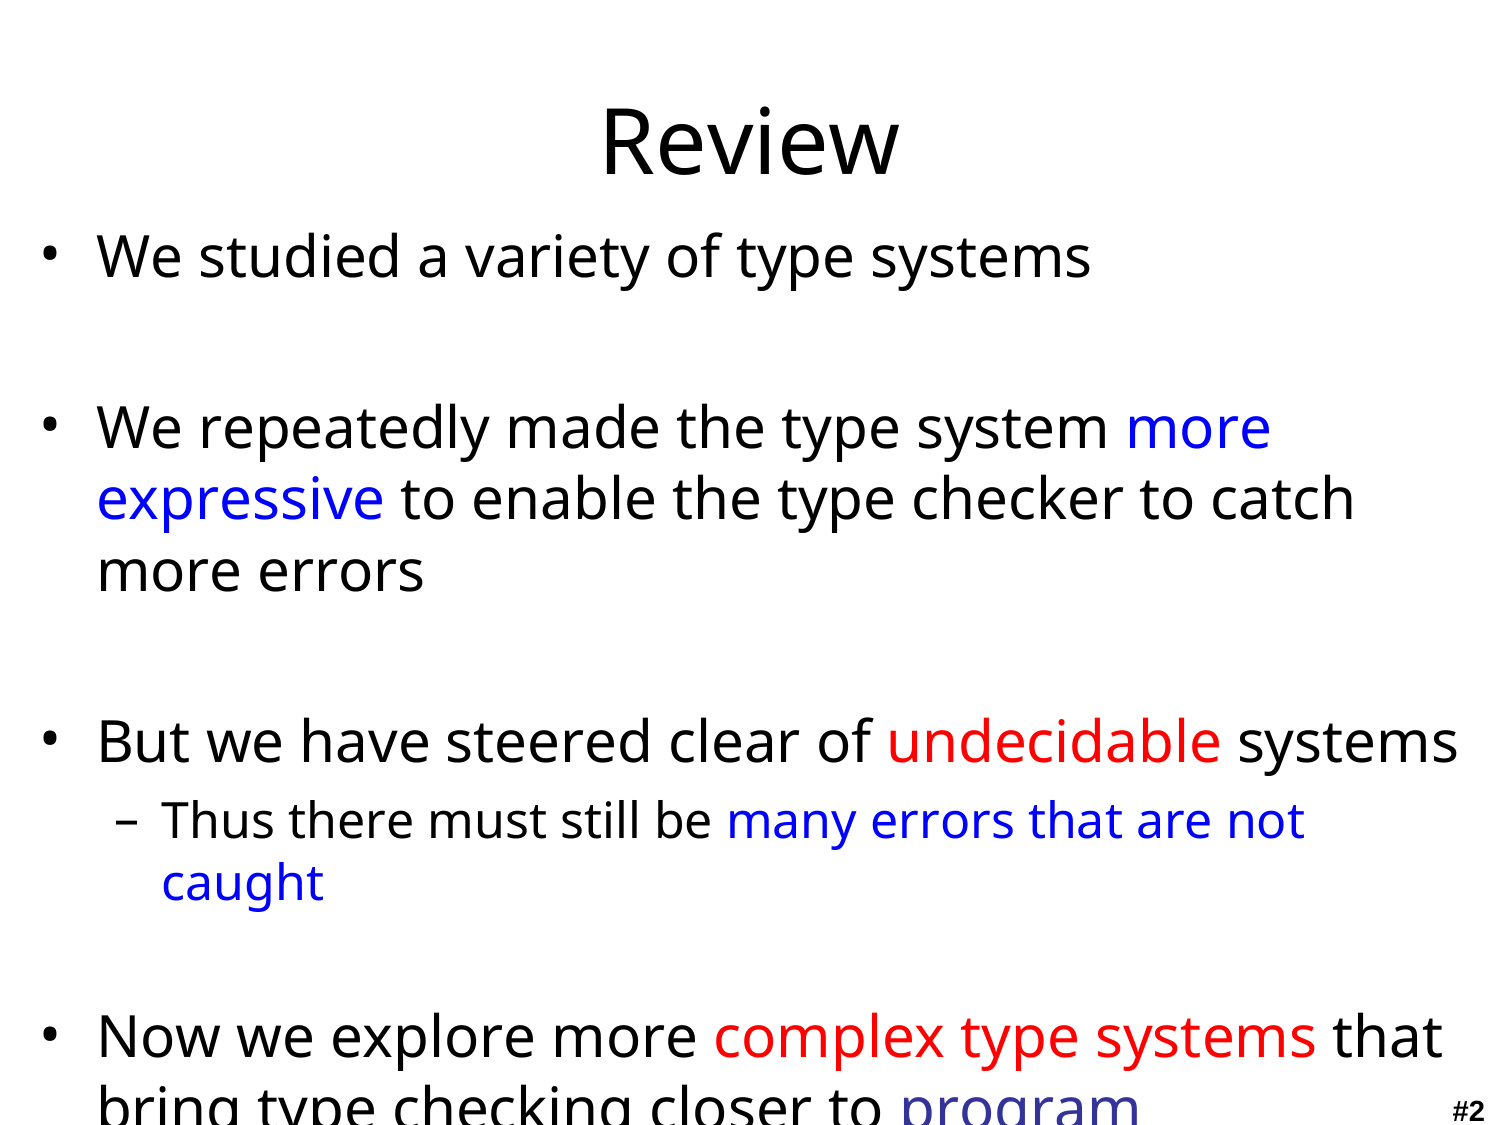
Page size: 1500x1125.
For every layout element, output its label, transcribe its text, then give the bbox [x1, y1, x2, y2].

title Review [24, 45, 1476, 212]
list We studied a variety of type systems We repeatedly made the type system more expressive to enable the type checker to catch more errors But we have steered clear of undecidable systems Thus there must still be many errors that are not caught Now we explore more complex type systems that bring type checking closer to program verification [24, 212, 1476, 1051]
